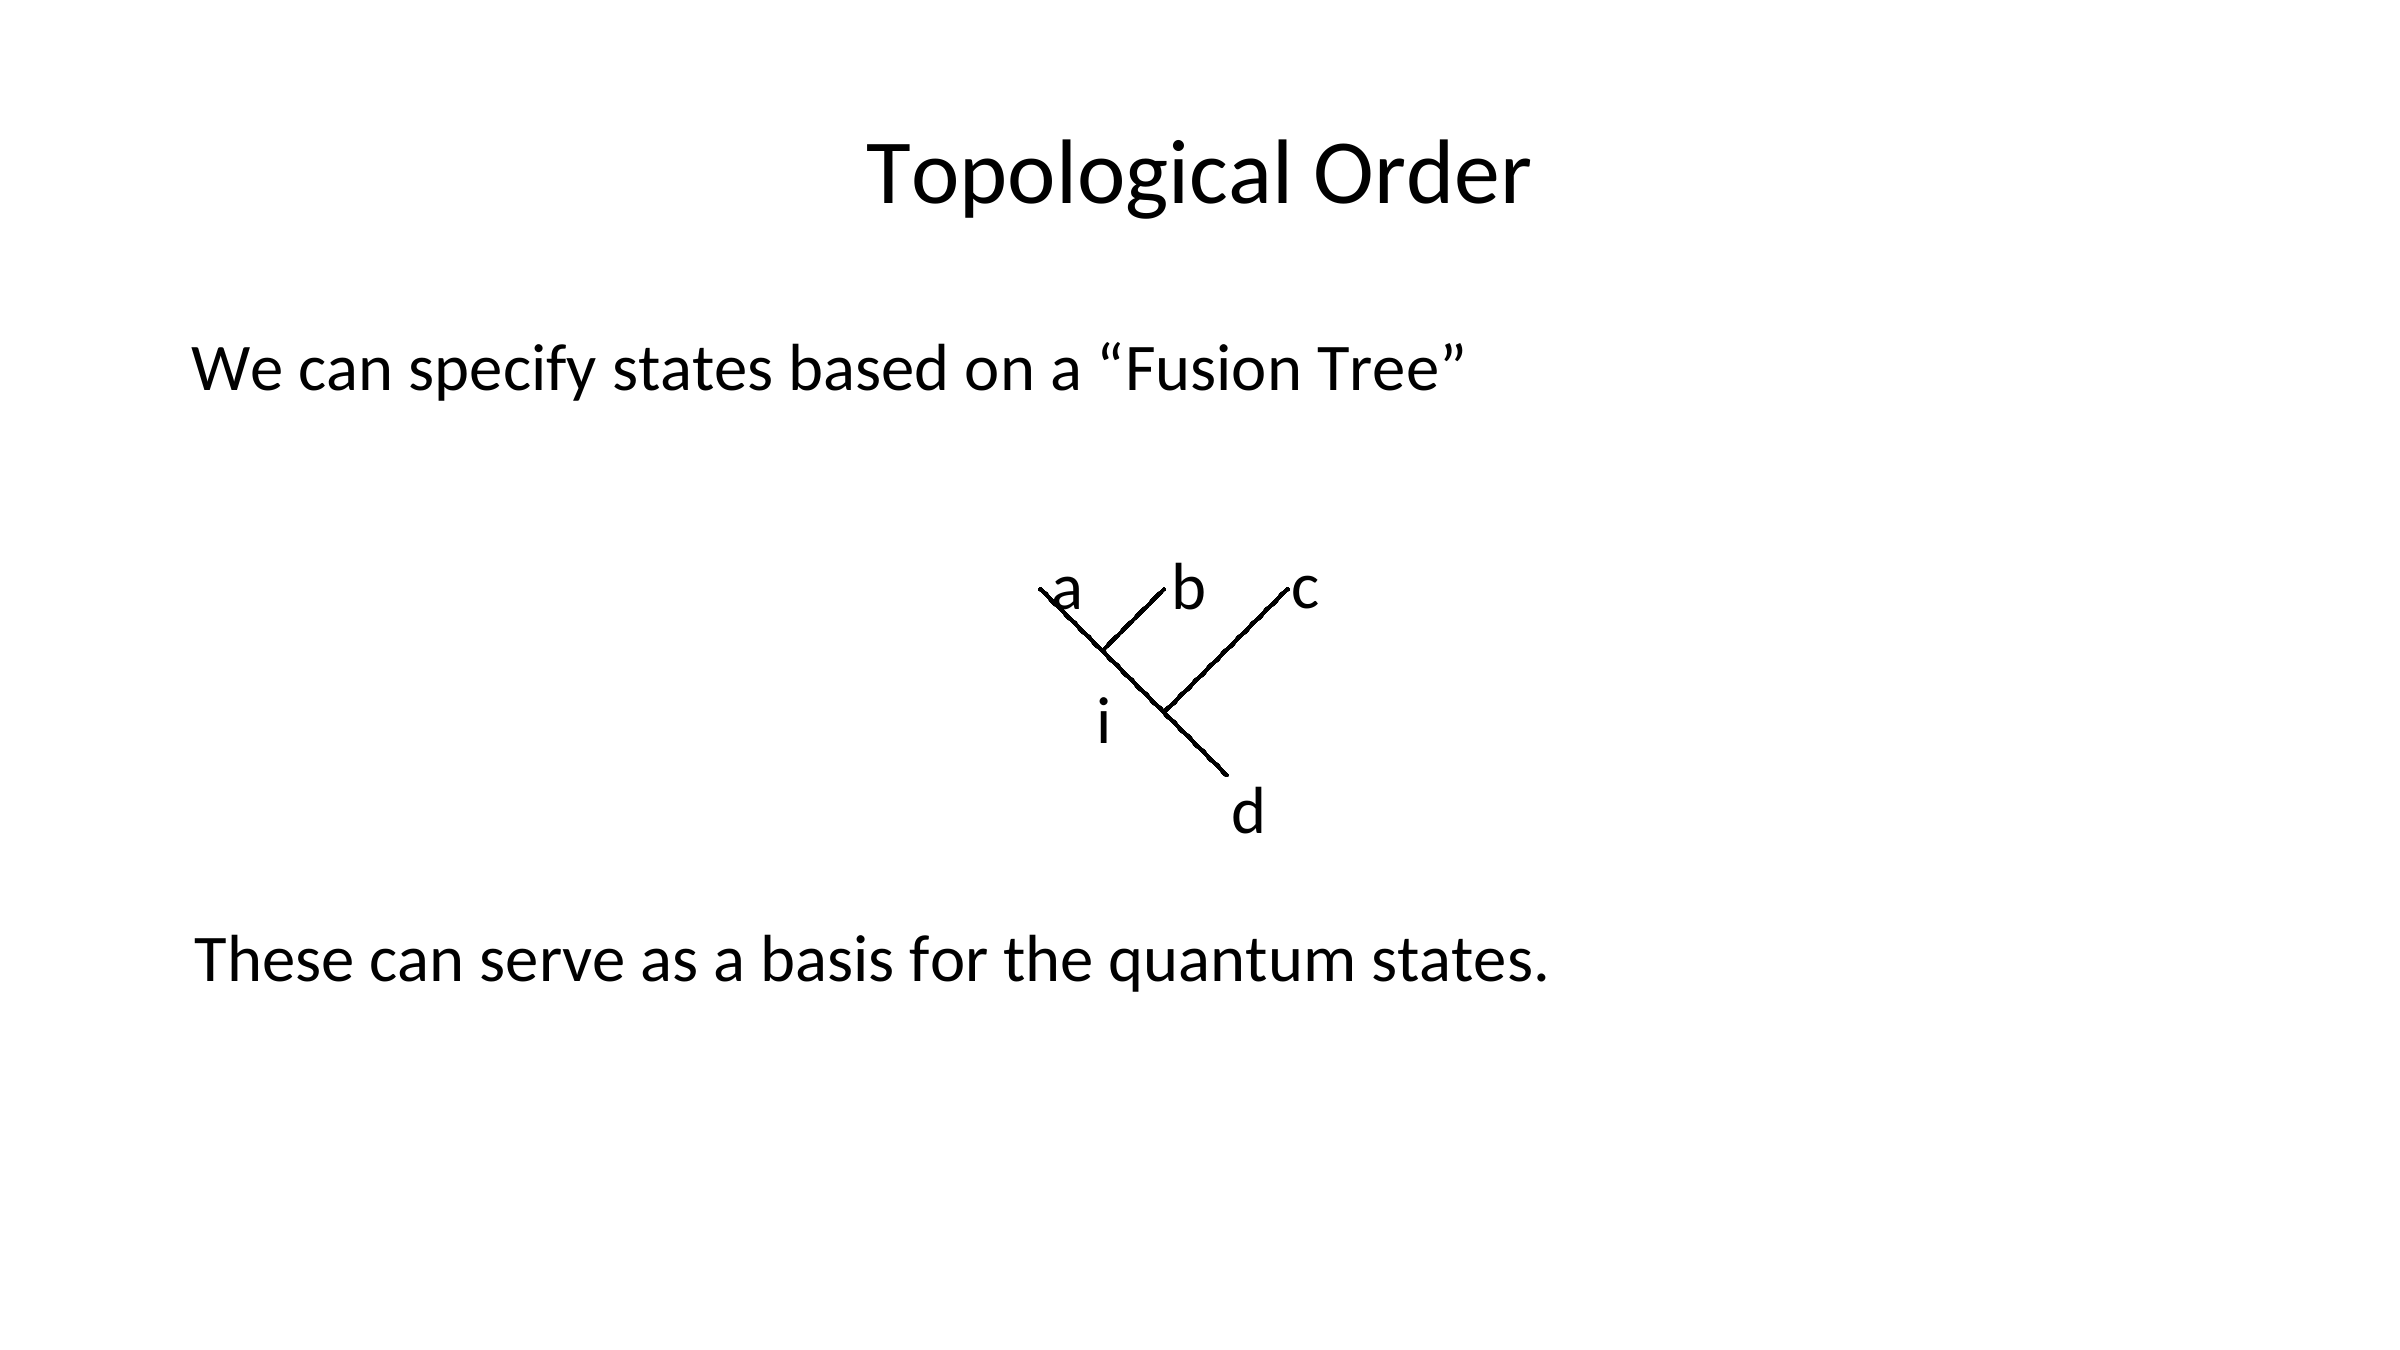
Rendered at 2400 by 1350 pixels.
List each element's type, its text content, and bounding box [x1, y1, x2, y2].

picture [1006, 535, 1307, 805]
list We can specify states based on a “Fusion Tree” [120, 315, 2280, 1207]
title Topological Order [120, 53, 2280, 280]
text_box c [1276, 534, 1352, 655]
text_box These can serve as a basis for the quantum states. [180, 907, 2056, 1147]
text_box b [1156, 535, 1247, 631]
text_box d [1216, 759, 1284, 894]
text_box i [1081, 669, 1157, 764]
text_box a [1036, 535, 1112, 631]
